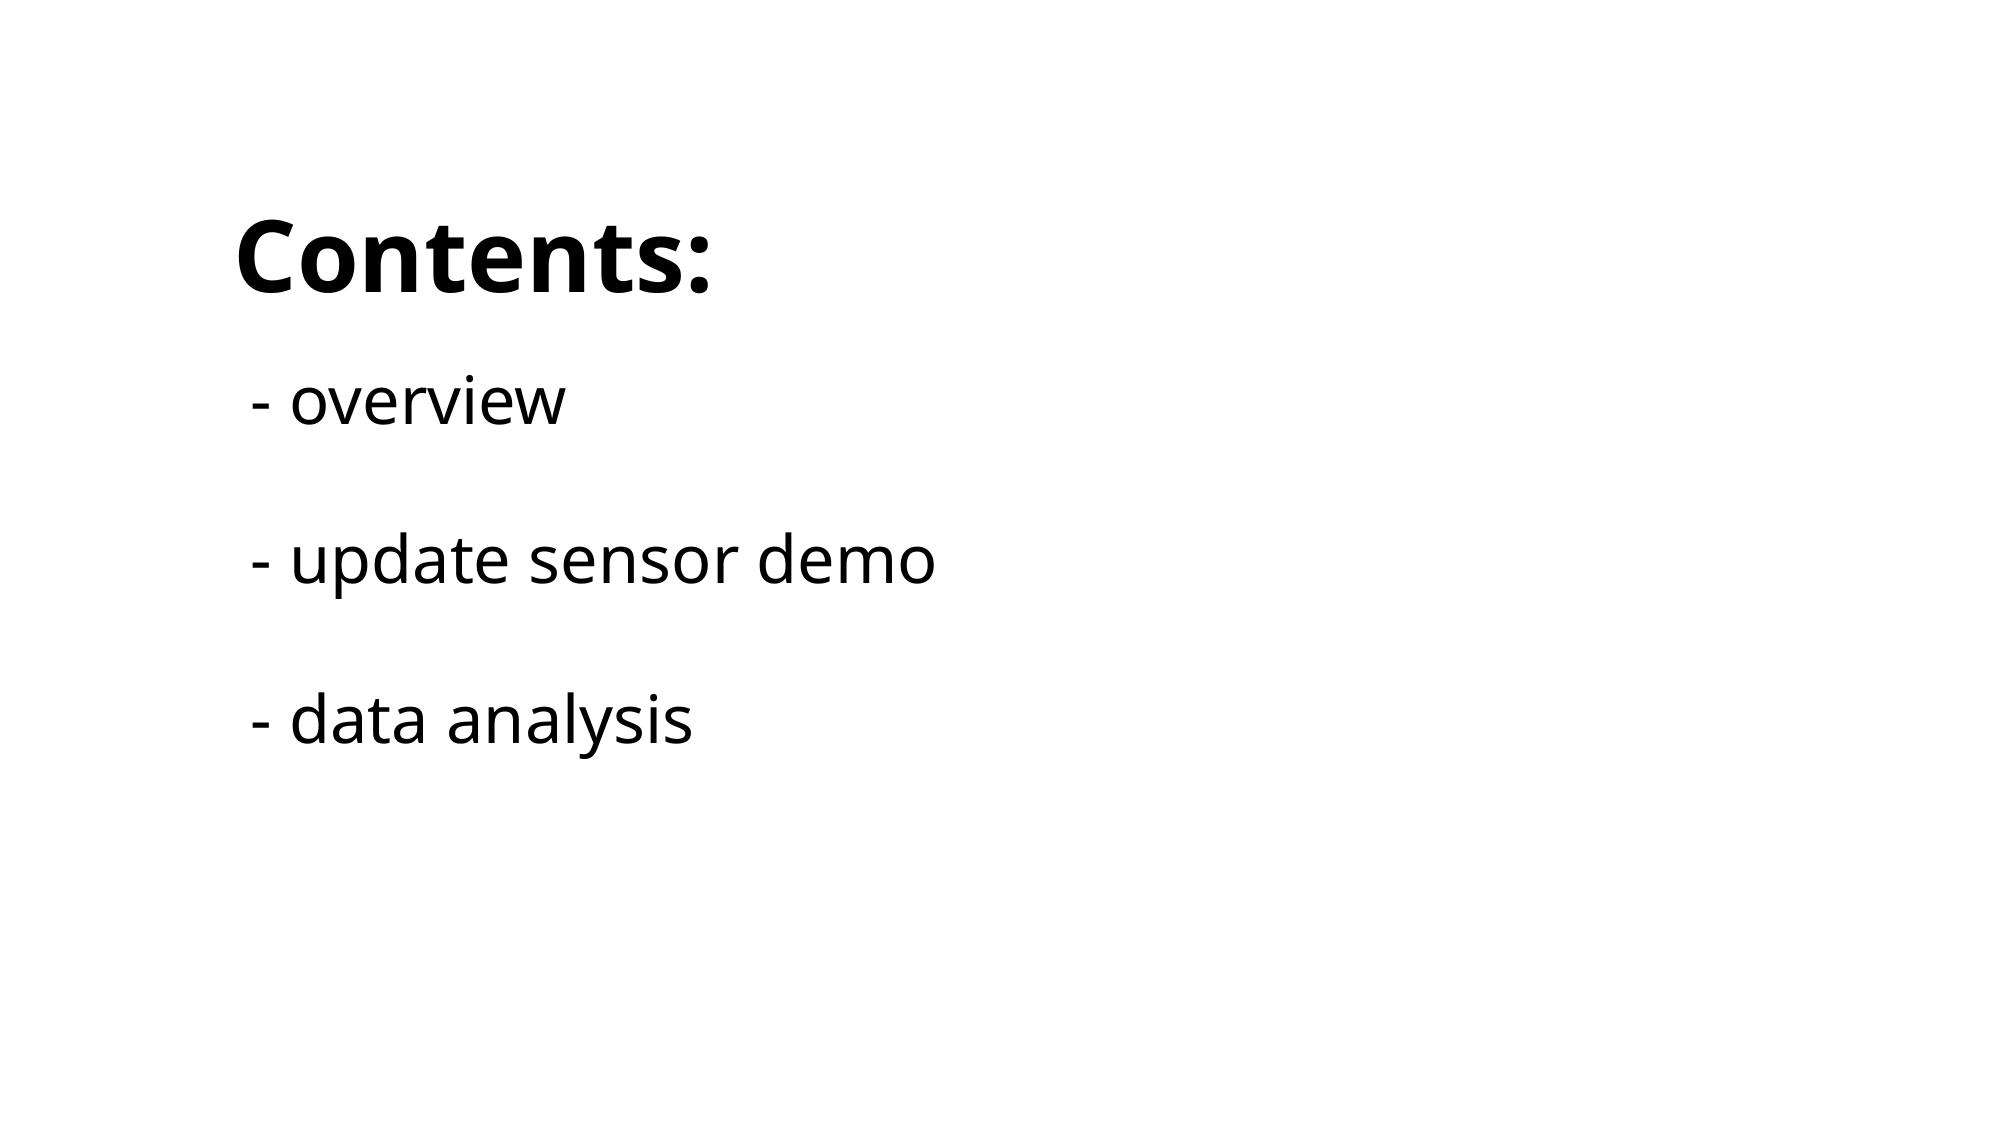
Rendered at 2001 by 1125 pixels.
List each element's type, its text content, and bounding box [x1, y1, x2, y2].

text_box Contents: - overview - update sensor demo - data analysis [218, 185, 1015, 771]
